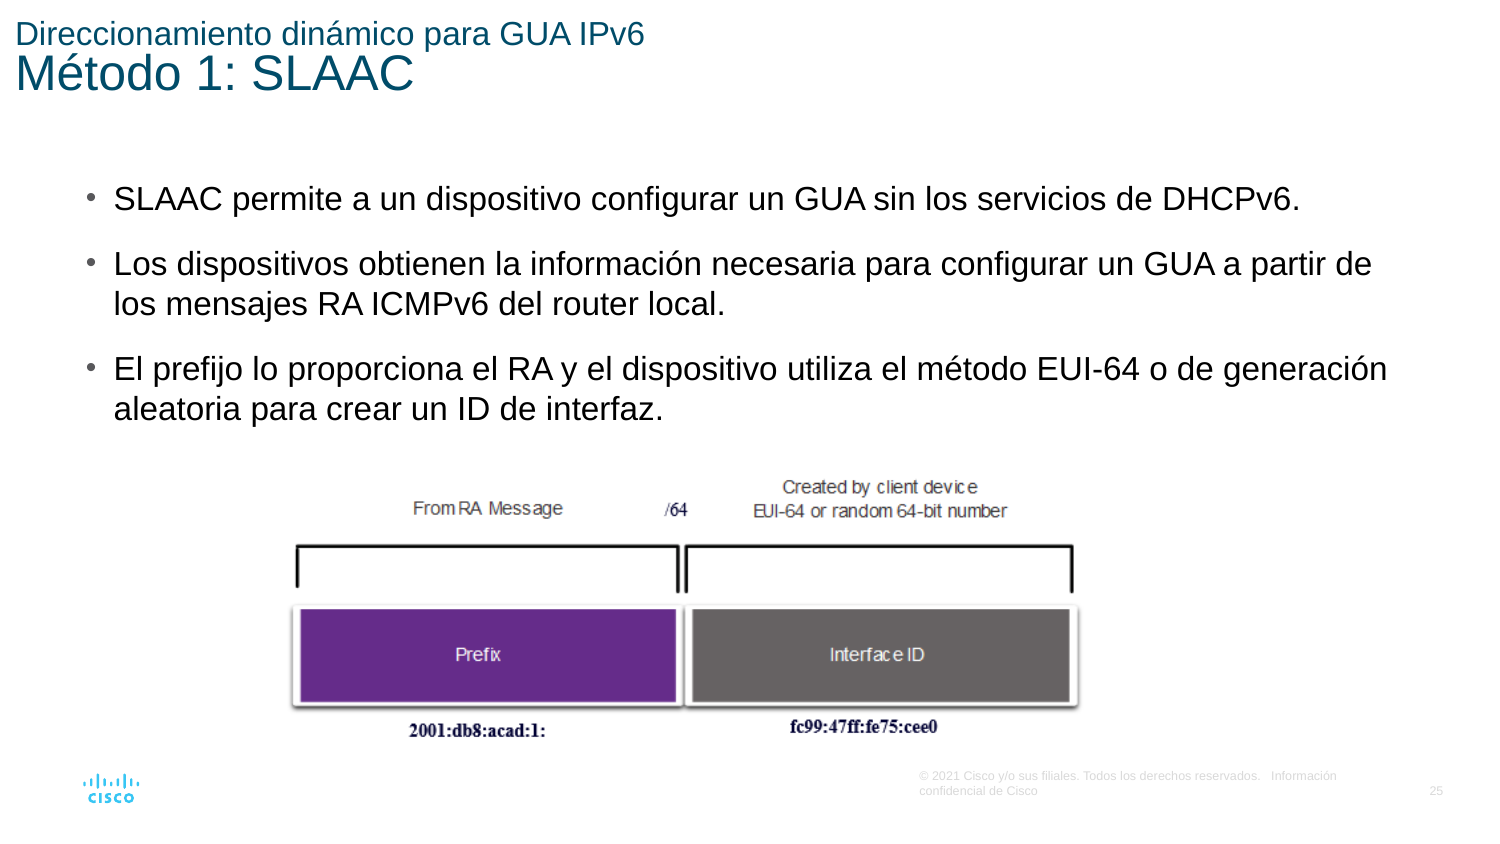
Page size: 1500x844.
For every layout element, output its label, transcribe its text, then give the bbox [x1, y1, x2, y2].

title Direccionamiento dinámico para GUA IPv6 Método 1: SLAAC [0, 0, 1369, 121]
picture [272, 467, 1103, 750]
list SLAAC permite a un dispositivo configurar un GUA sin los servicios de DHCPv6. Los dispositivos obtienen la información necesaria para configurar un GUA a partir de los mensajes RA ICMPv6 del router local. El prefijo lo proporciona el RA y el dispositivo utiliza el método EUI-64 o de generación aleatoria para crear un ID de interfaz. [70, 169, 1406, 442]
